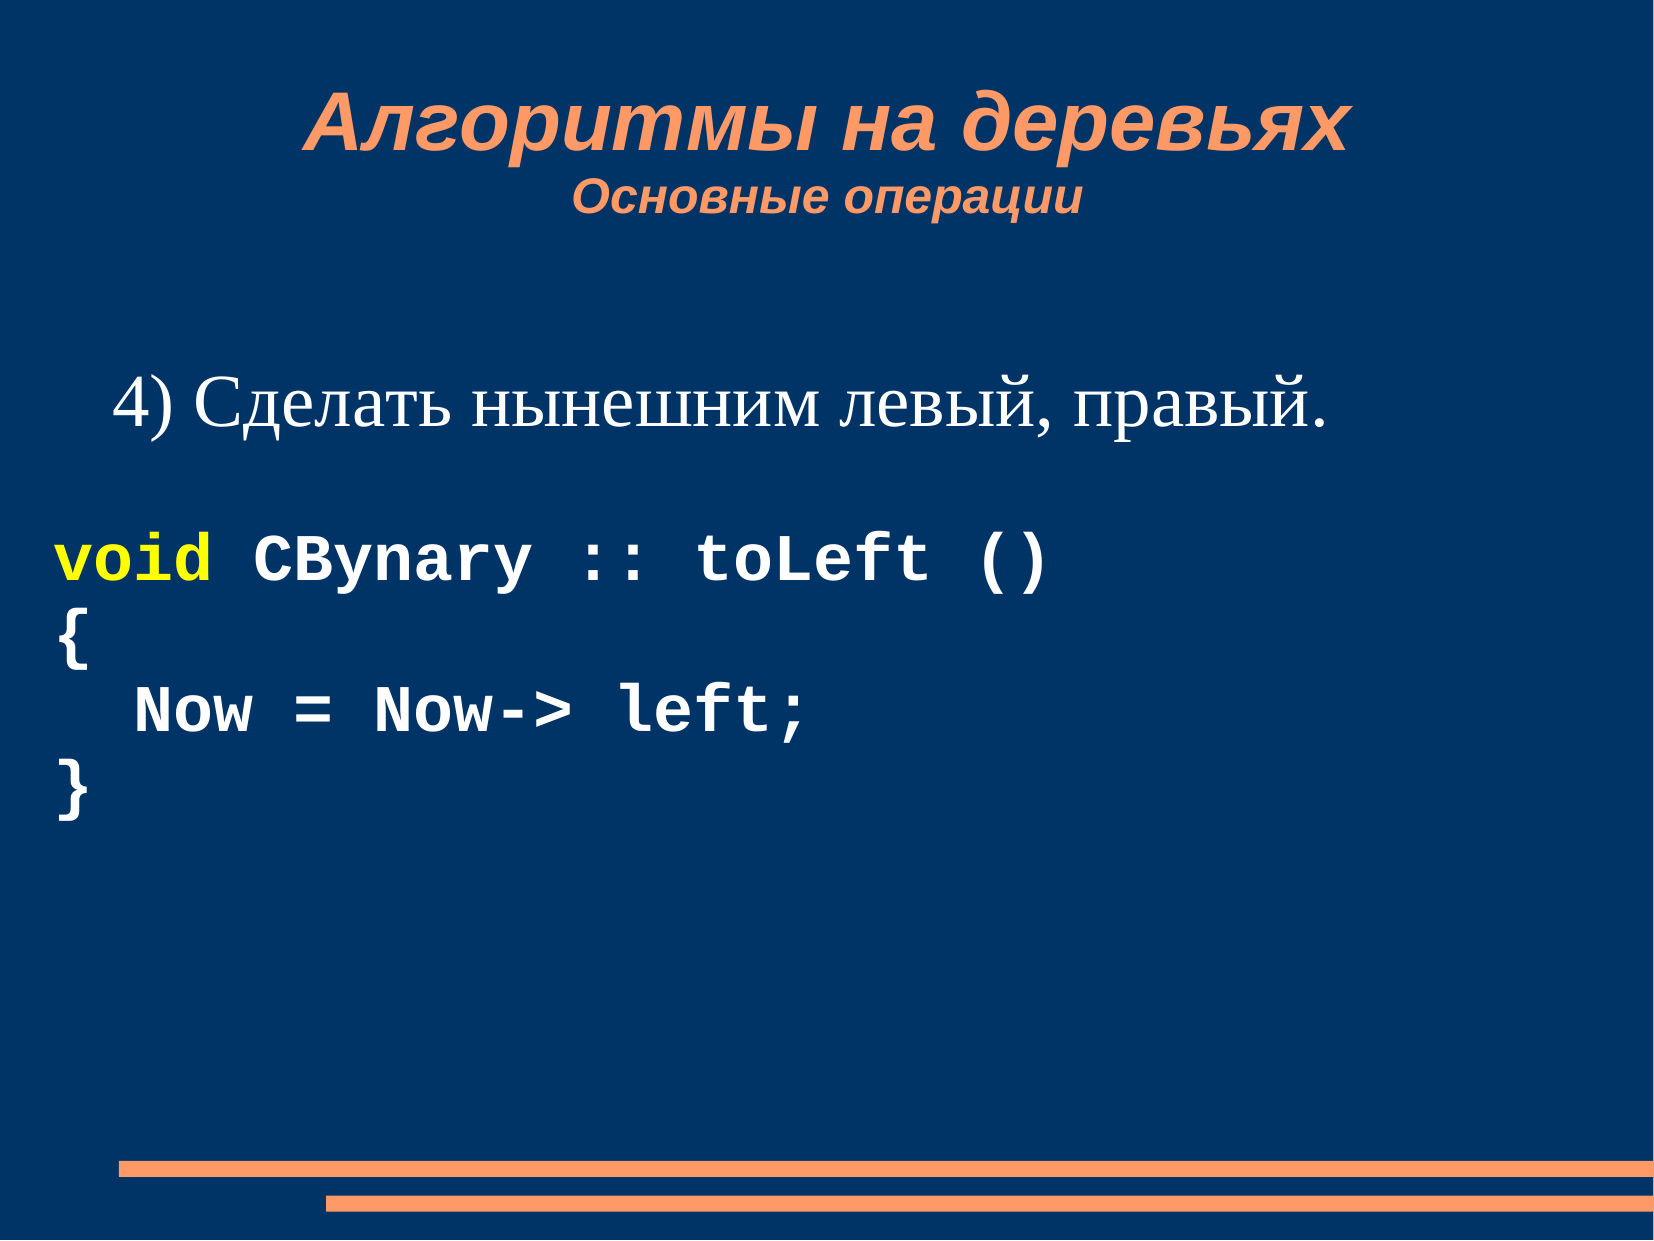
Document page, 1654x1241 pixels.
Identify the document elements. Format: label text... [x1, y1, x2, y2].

subtitle 4) Сделать нынешним левый, правый. void CBynary :: toLeft () { Now = Now-> left; } [53, 324, 1613, 863]
title Алгоритмы на деревьях Основные операции [121, 46, 1534, 254]
